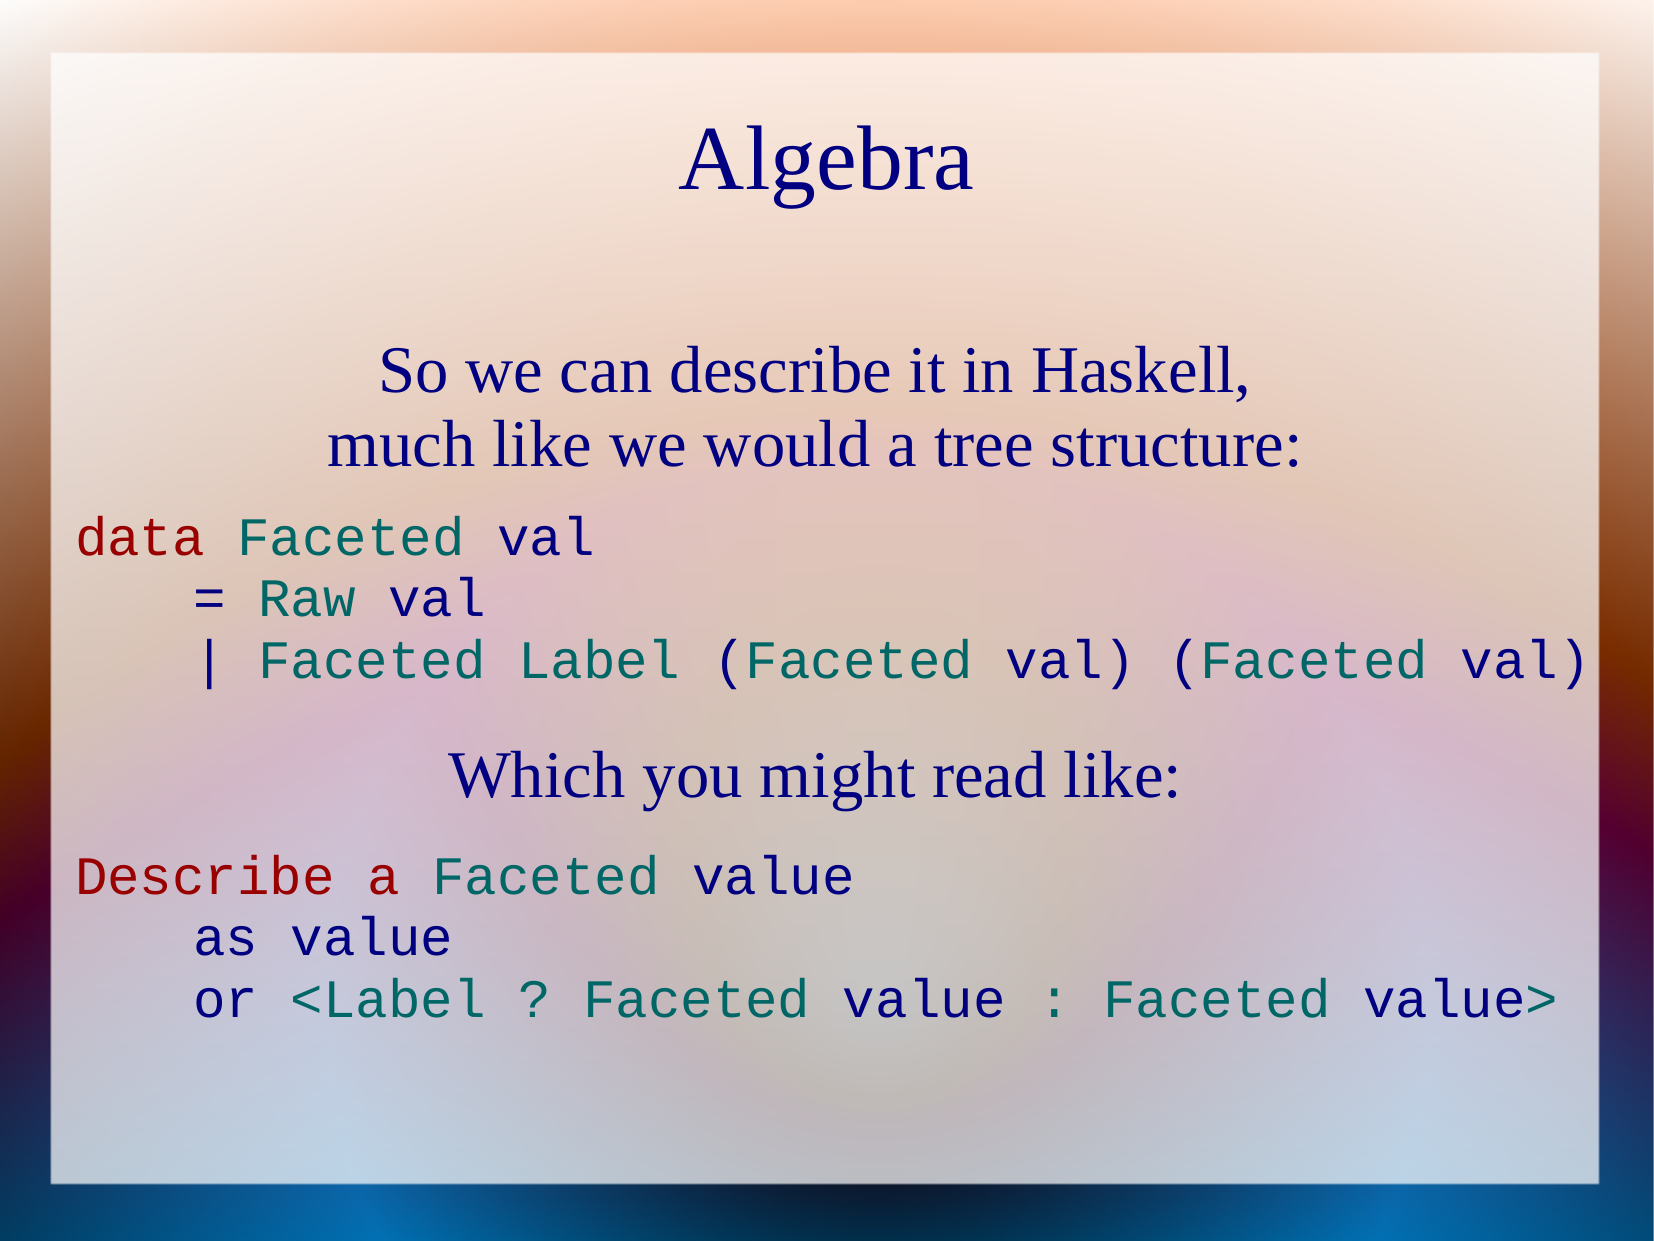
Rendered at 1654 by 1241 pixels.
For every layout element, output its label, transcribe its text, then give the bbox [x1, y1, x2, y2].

title Which you might read like: [71, 737, 1561, 946]
picture [0, 0, 1654, 1241]
title data Faceted val = Raw val | Faceted Label (Faceted val) (Faceted val) [75, 510, 1594, 742]
title Describe a Faceted value as value or <Label ? Faceted value : Faceted value> [75, 848, 1594, 1081]
title Algebra [82, 55, 1571, 263]
title So we can describe it in Haskell, much like we would a tree structure: [71, 332, 1561, 541]
